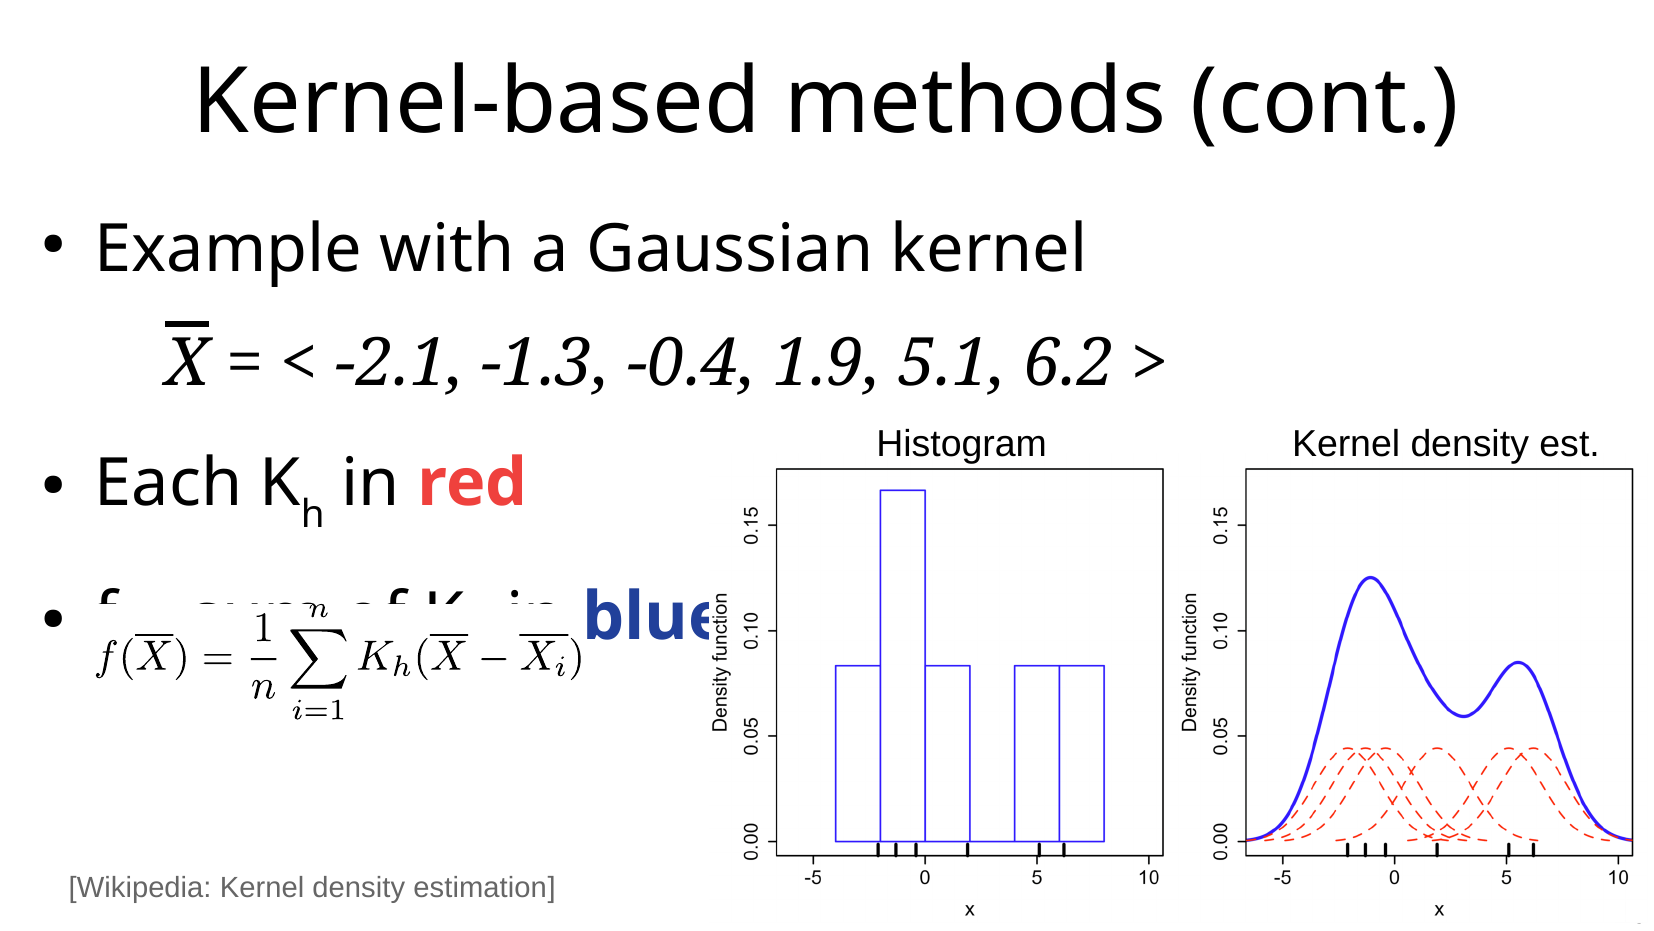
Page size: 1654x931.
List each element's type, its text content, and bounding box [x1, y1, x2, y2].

text_box Kernel density est. [1268, 415, 1624, 473]
text_box [Wikipedia: Kernel density estimation] [53, 863, 709, 921]
picture [709, 453, 1648, 923]
title Kernel-based methods (cont.) [82, 1, 1571, 192]
list Example with a Gaussian kernel X = < -2.1, -1.3, -0.4, 1.9, 5.1, 6.2 > Each Kh in red f = sum of Kh in blue [23, 199, 1512, 740]
text_box [93, 603, 585, 720]
text_box Histogram [784, 415, 1140, 473]
